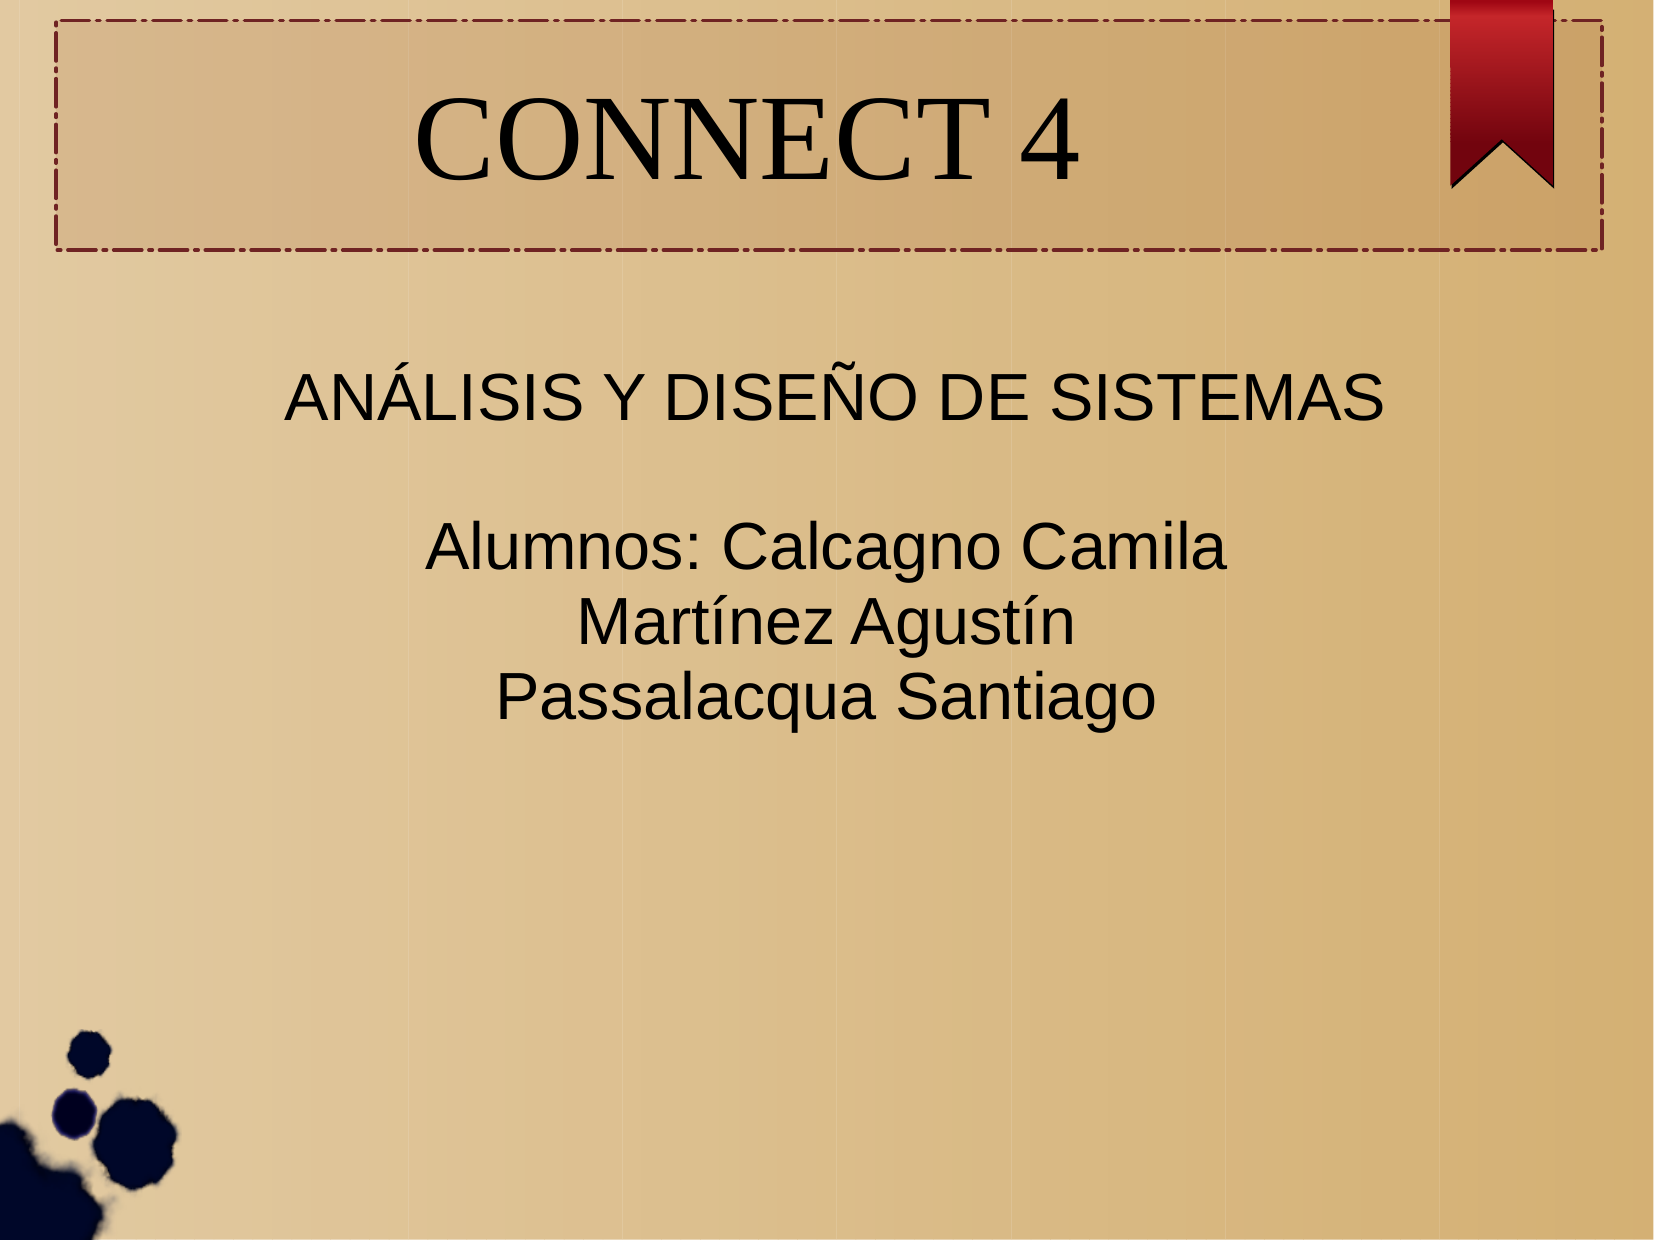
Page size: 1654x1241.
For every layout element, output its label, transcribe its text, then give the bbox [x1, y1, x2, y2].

subtitle ANÁLISIS Y DISEÑO DE SISTEMAS Alumnos: Calcagno Camila Martínez Agustín Passalacqua Santiago [82, 299, 1571, 1019]
title CONNECT 4 [82, 47, 1412, 229]
